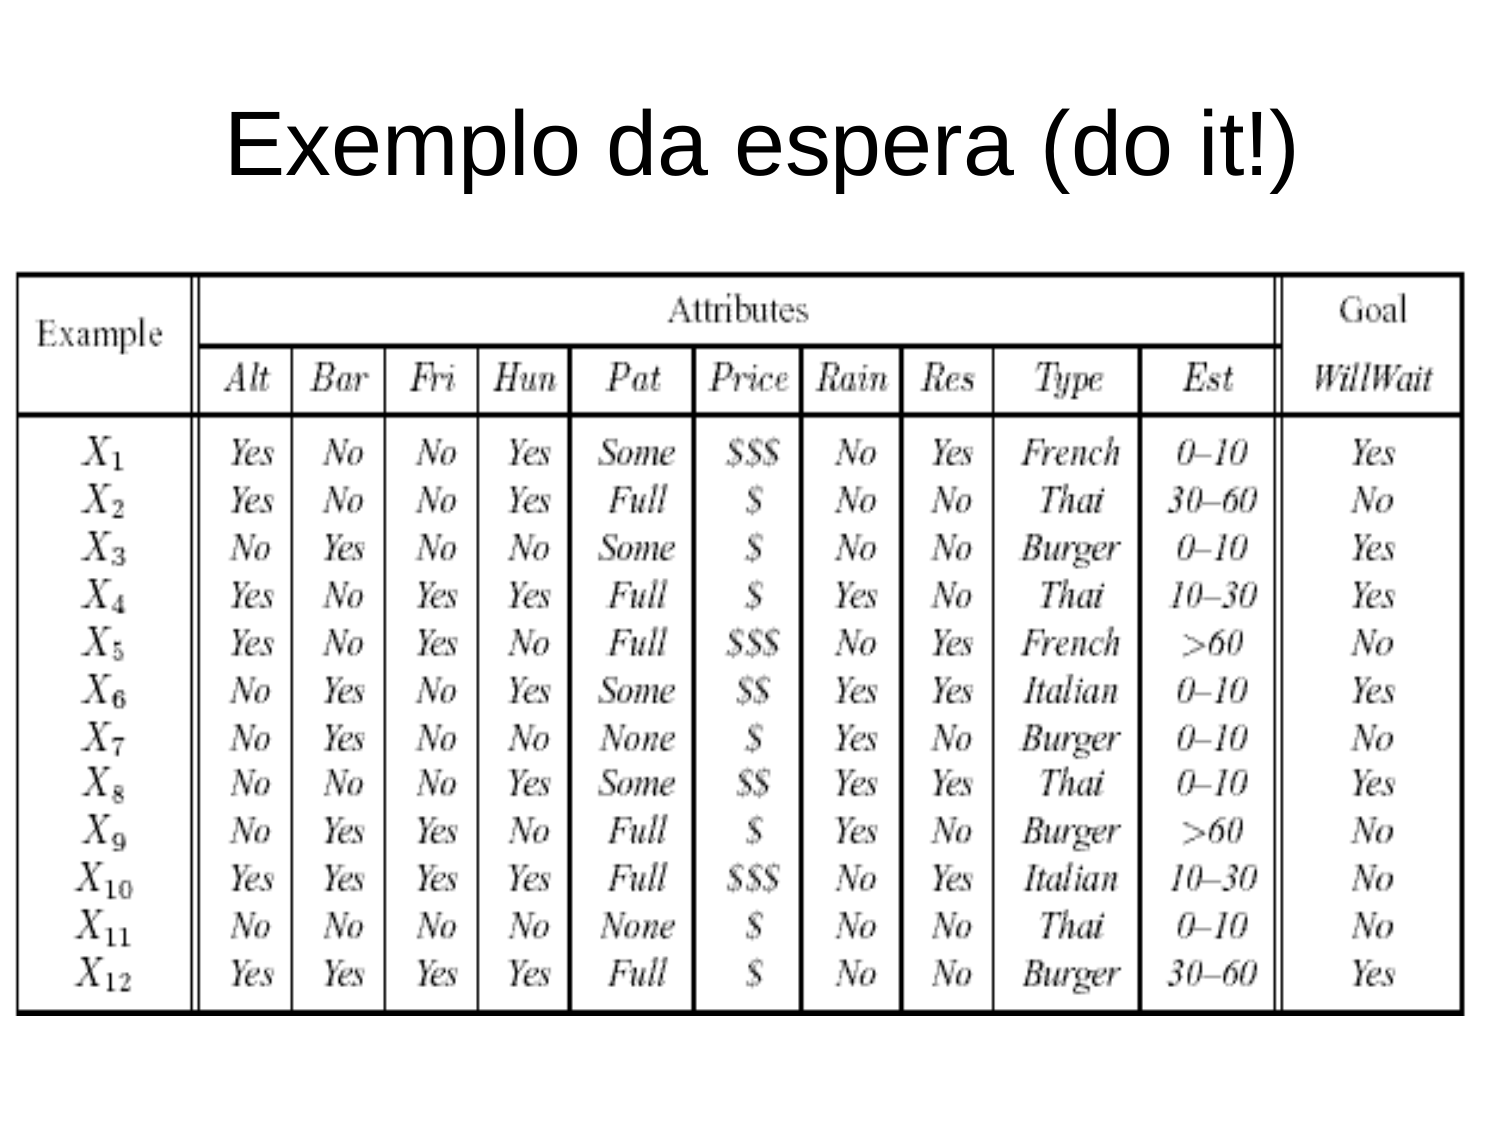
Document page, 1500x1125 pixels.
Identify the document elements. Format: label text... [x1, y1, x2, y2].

title Exemplo da espera (do it!) [75, 45, 1426, 233]
picture [5, 265, 1477, 1016]
